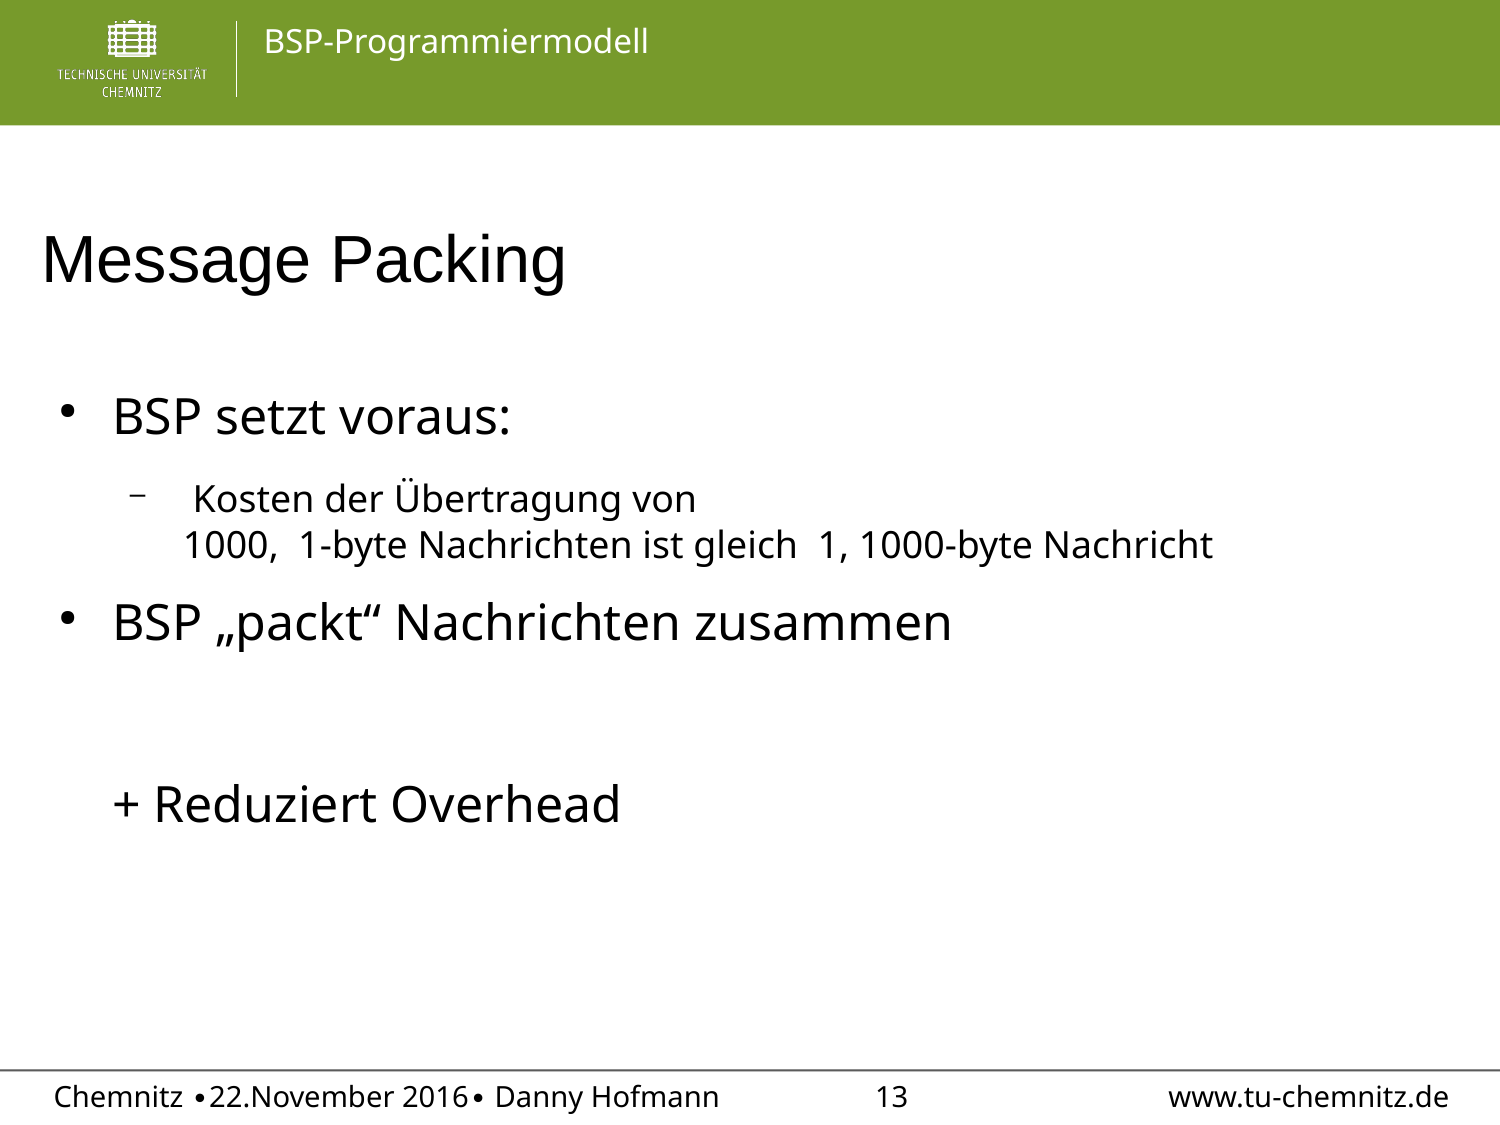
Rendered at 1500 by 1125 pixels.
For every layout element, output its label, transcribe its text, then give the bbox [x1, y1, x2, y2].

title Message Packing [41, 162, 1459, 362]
picture [25, 0, 239, 130]
list BSP setzt voraus: Kosten der Übertragung von 1000, 1-byte Nachrichten ist gleich 1, 1000-byte Nachricht BSP „packt“ Nachrichten zusammen + Reduziert Overhead [41, 385, 1459, 1035]
